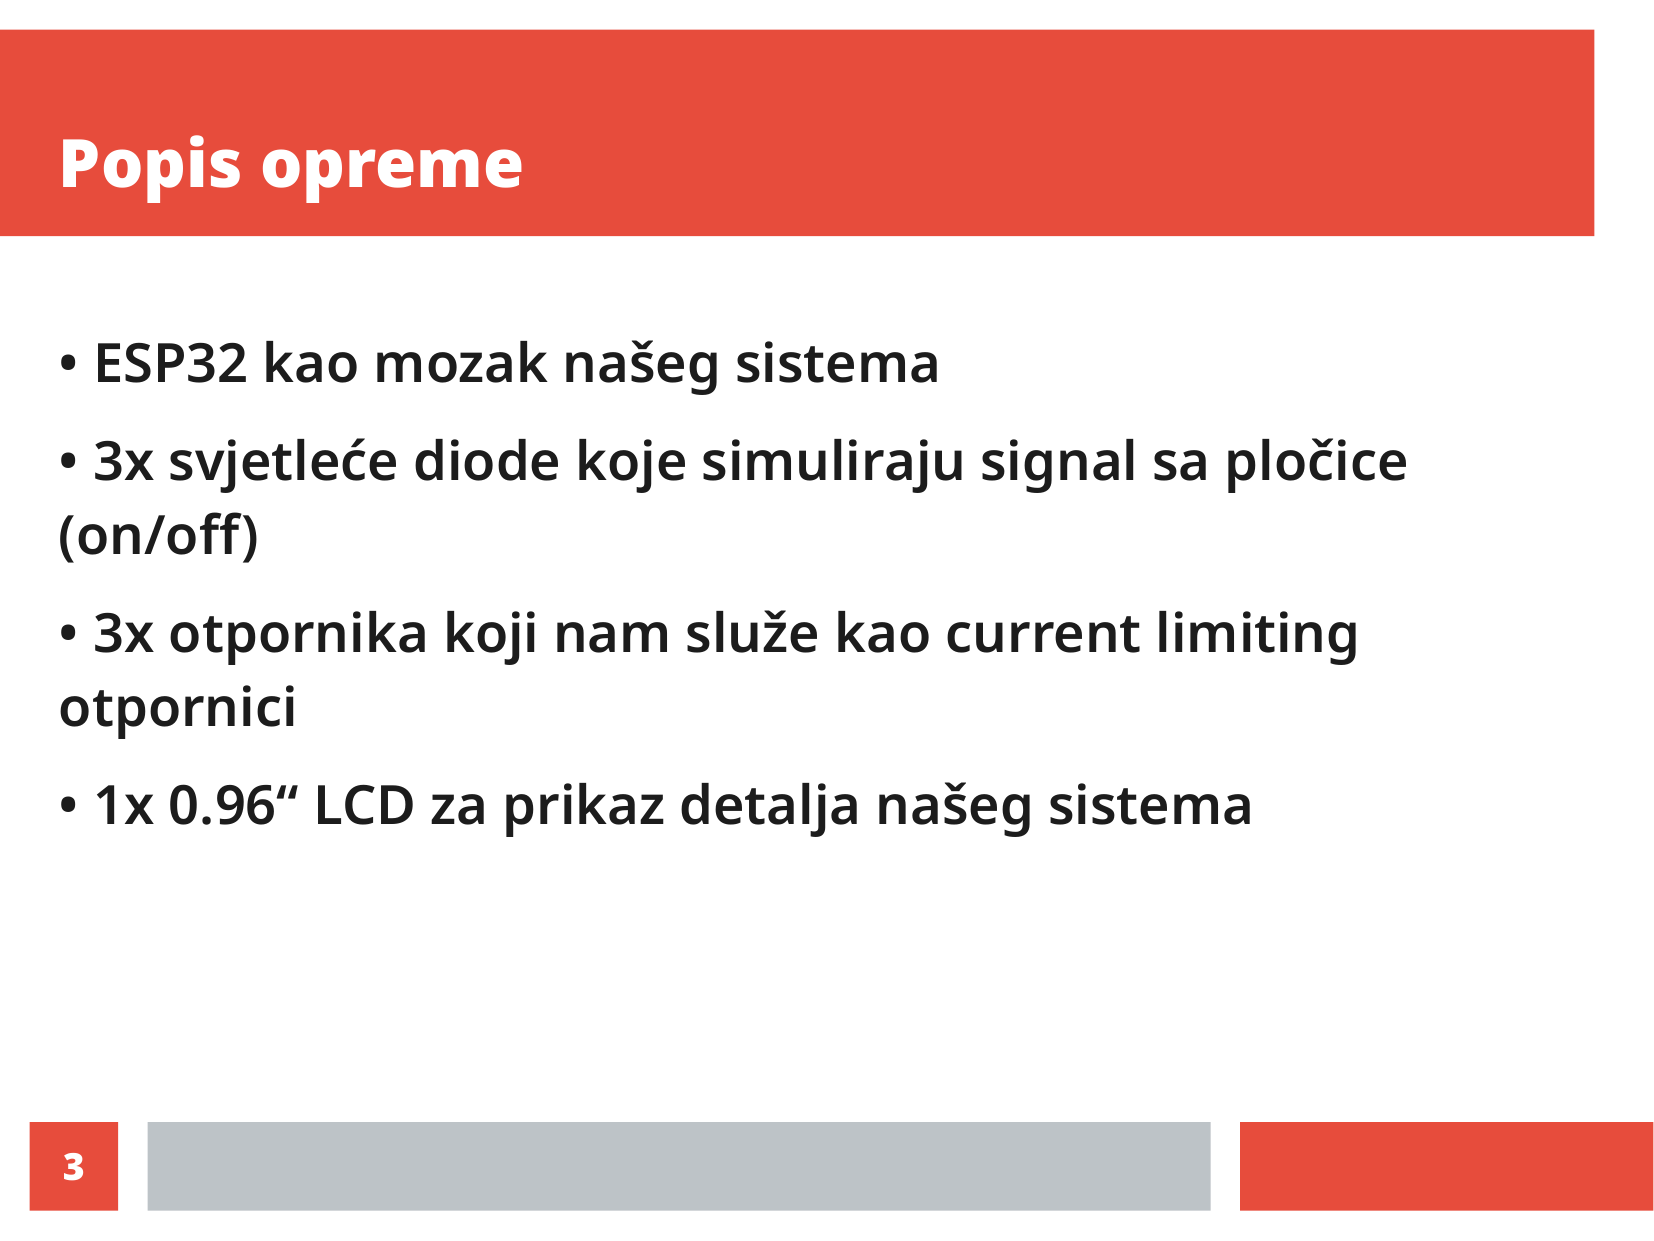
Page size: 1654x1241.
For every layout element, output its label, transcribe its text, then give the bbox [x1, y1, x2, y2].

title Popis opreme [59, 59, 1595, 207]
list • ESP32 kao mozak našeg sistema • 3x svjetleće diode koje simuliraju signal sa pločice (on/off) • 3x otpornika koji nam služe kao current limiting otpornici • 1x 0.96“ LCD za prikaz detalja našeg sistema [59, 324, 1565, 1093]
